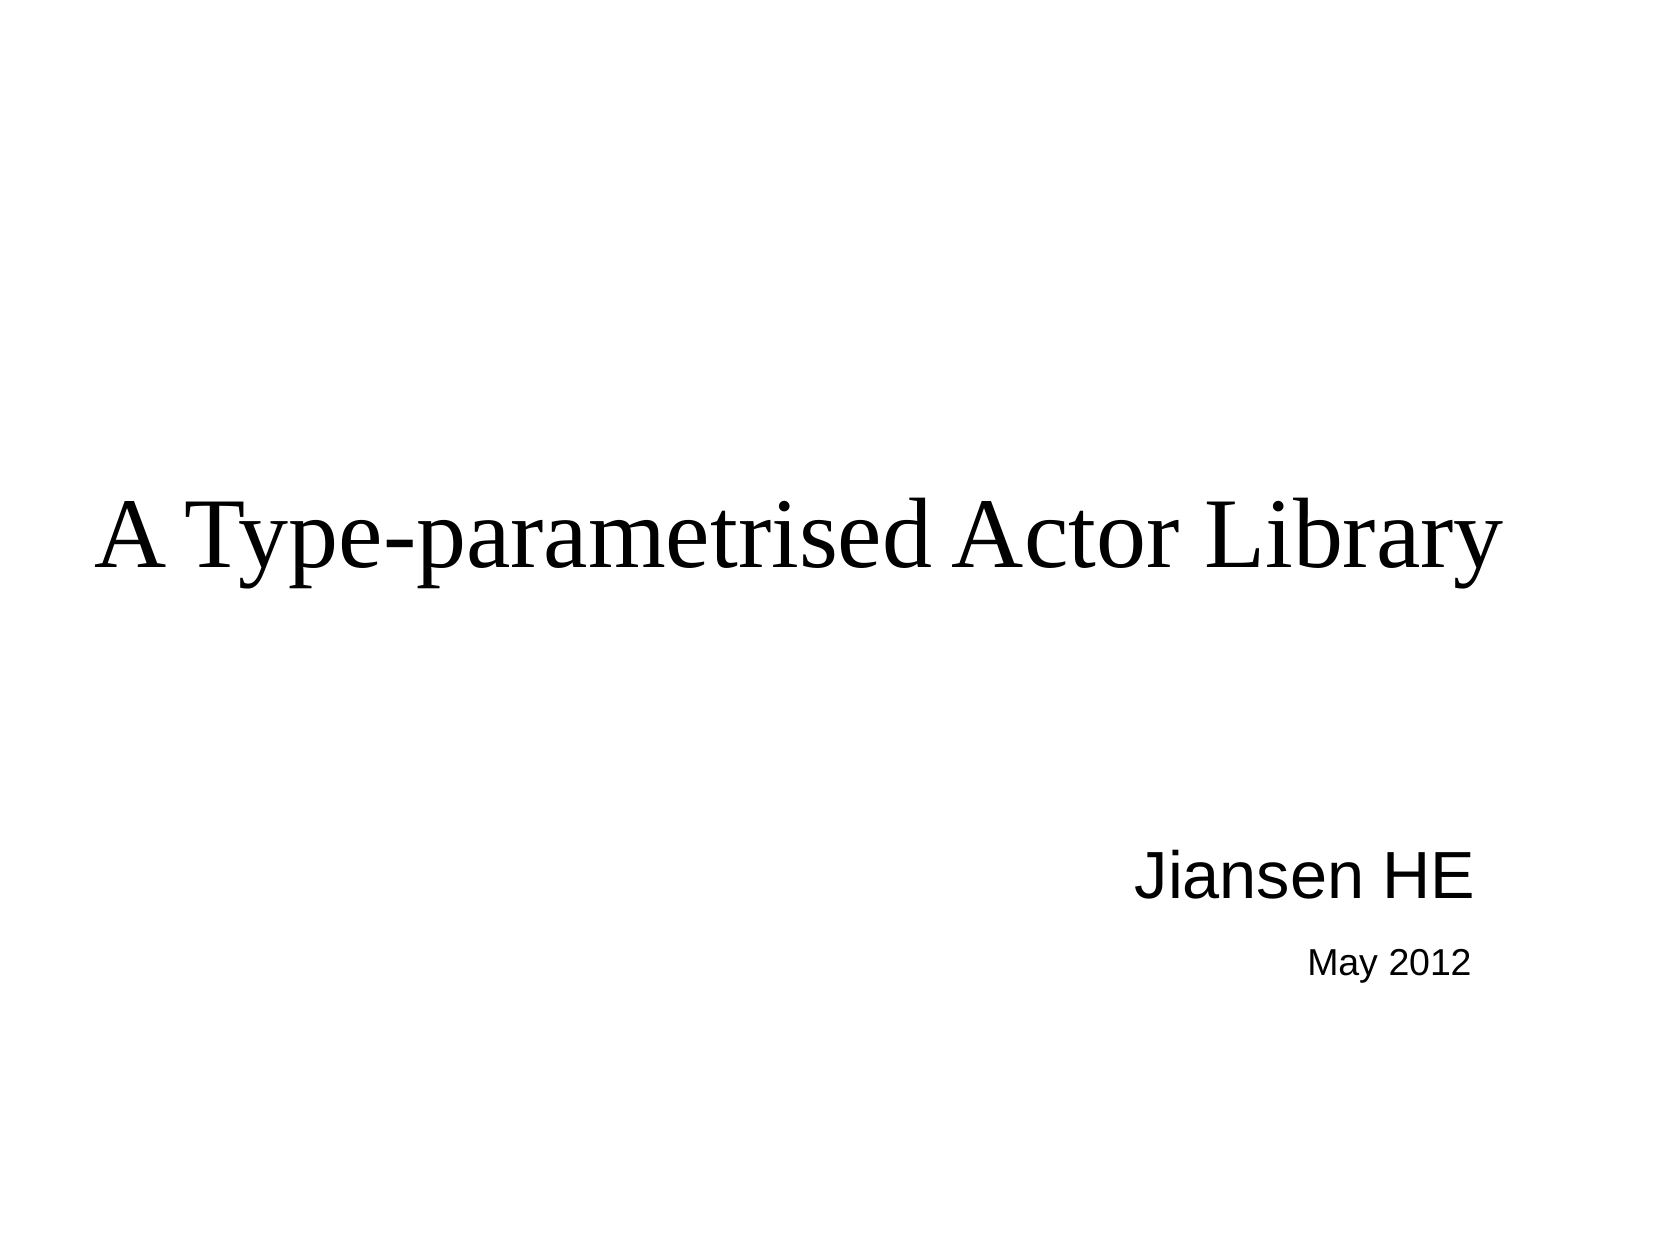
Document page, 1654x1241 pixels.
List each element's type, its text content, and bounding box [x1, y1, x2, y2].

title A Type-parametrised Actor Library [94, 430, 1583, 638]
subtitle Jiansen HE [1122, 791, 1489, 961]
text_box May 2012 [1292, 933, 1501, 1004]
